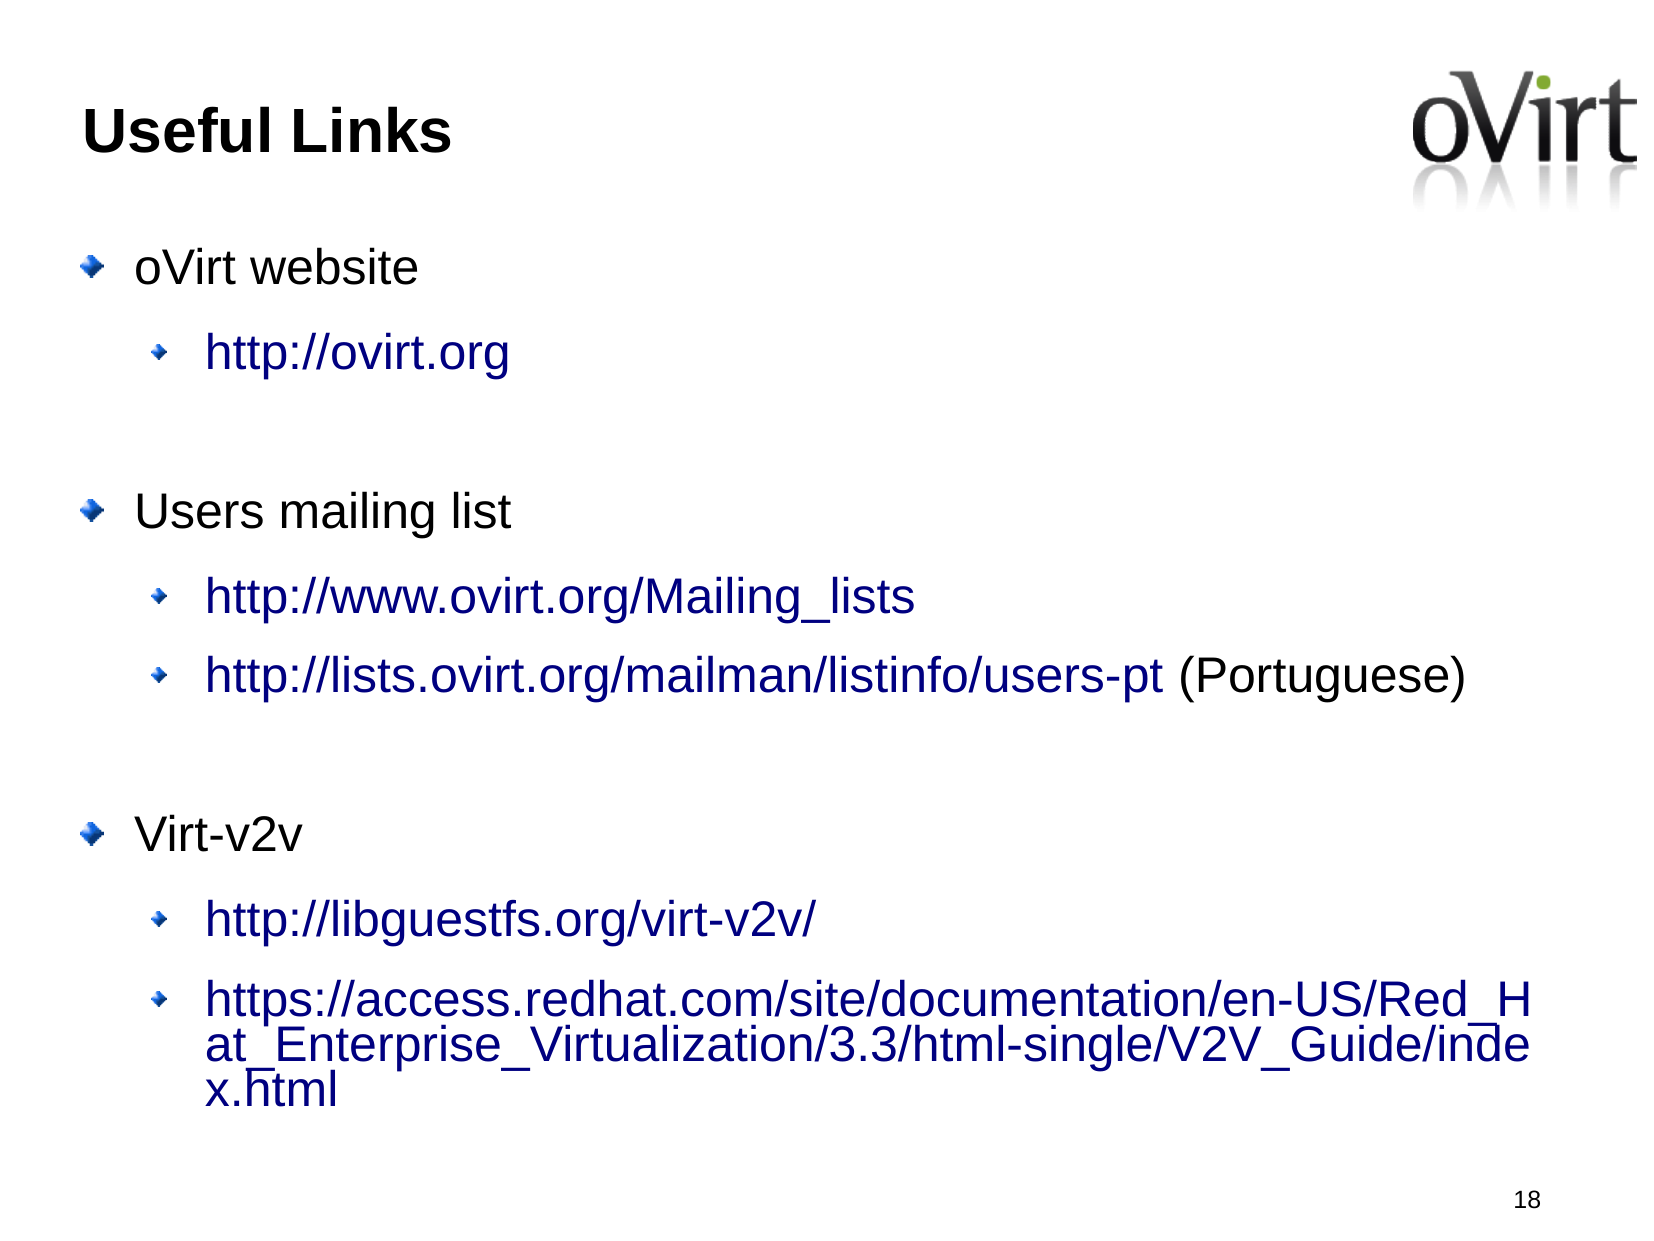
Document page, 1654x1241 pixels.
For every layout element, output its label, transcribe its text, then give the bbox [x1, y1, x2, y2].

list oVirt website http://ovirt.org Users mailing list http://www.ovirt.org/Mailing_lists http://lists.ovirt.org/mailman/listinfo/users-pt (Portuguese) Virt-v2v http://libguestfs.org/virt-v2v/ https://access.redhat.com/site/documentation/en-US/Red_Hat_Enterprise_Virtualization/3.3/html-single/V2V_Guide/index.html [63, 238, 1552, 1184]
title Useful Links [82, 37, 1303, 226]
picture [1413, 63, 1637, 212]
